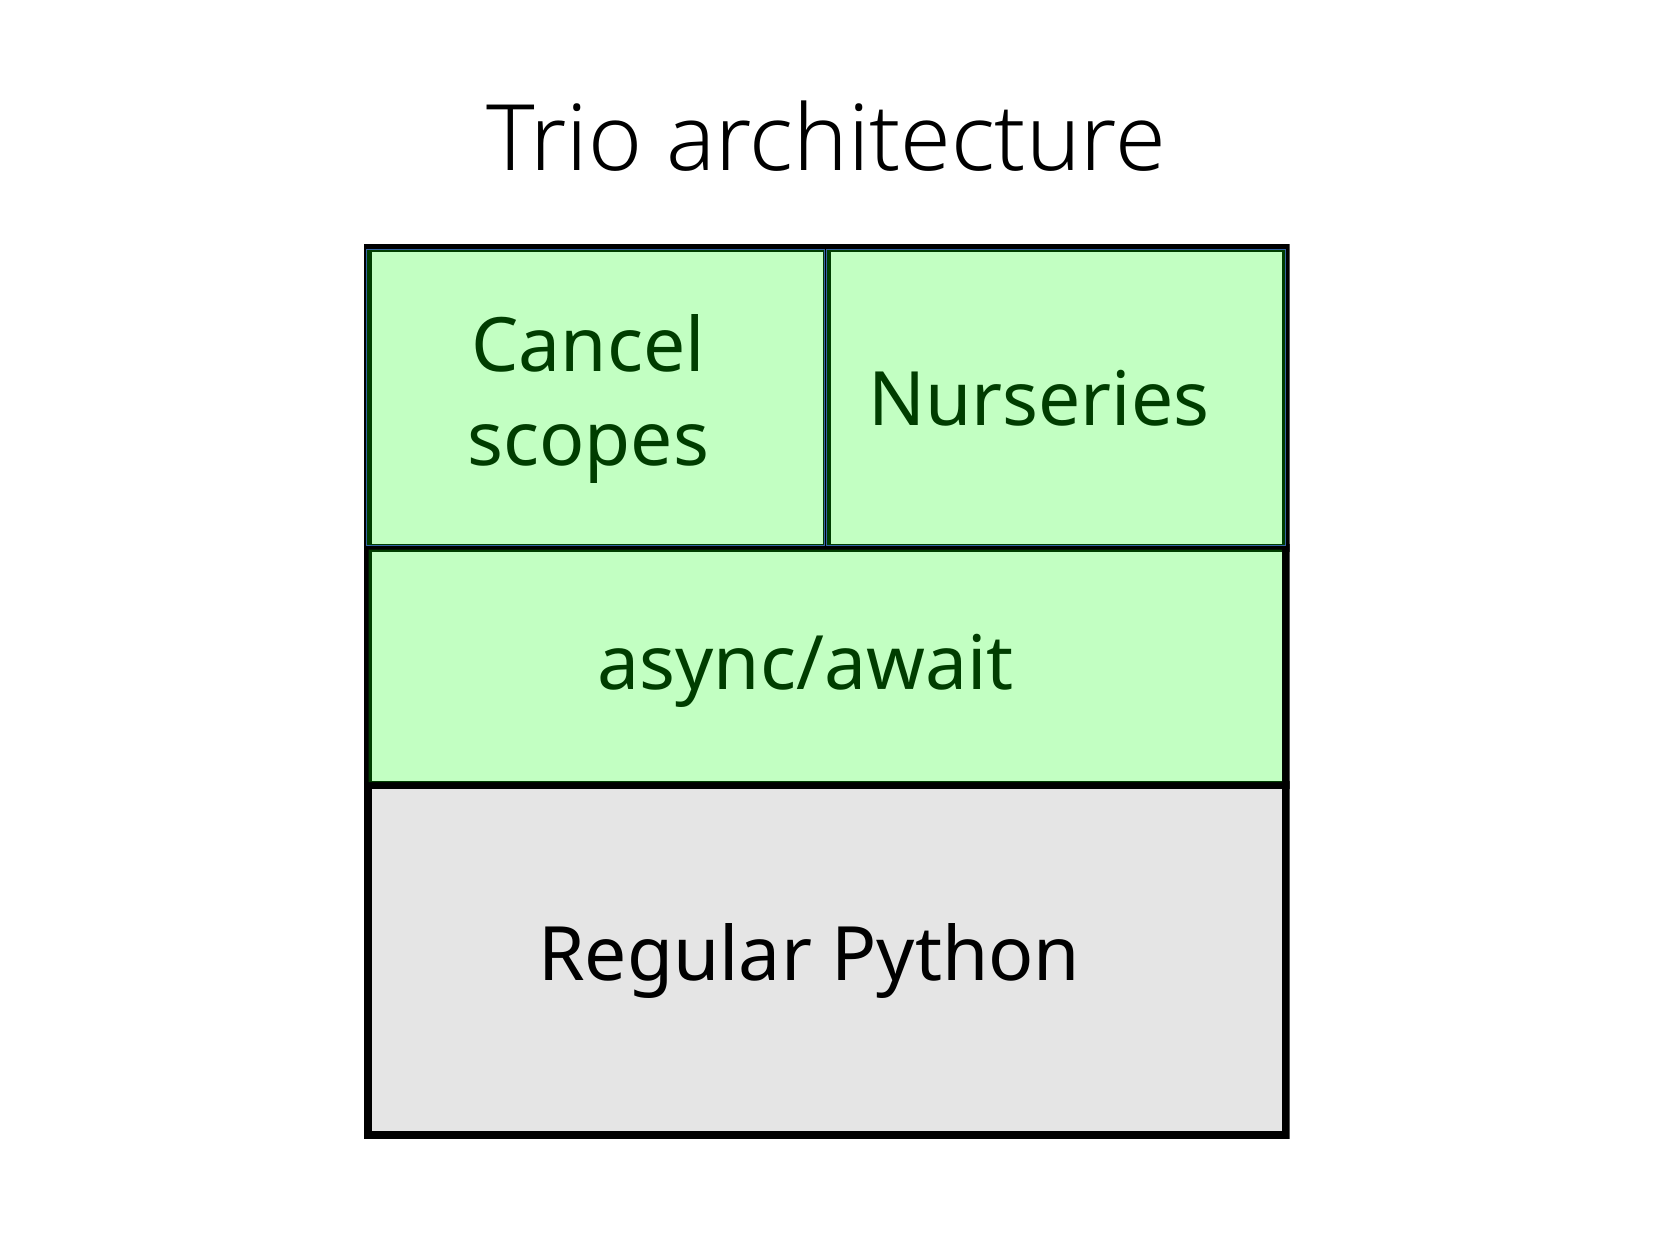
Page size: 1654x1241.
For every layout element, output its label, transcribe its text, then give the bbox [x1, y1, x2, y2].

title Trio architecture [82, 31, 1571, 239]
text_box [366, 249, 825, 546]
picture [363, 243, 1290, 1140]
text_box [368, 549, 1283, 783]
text_box [826, 249, 1286, 546]
